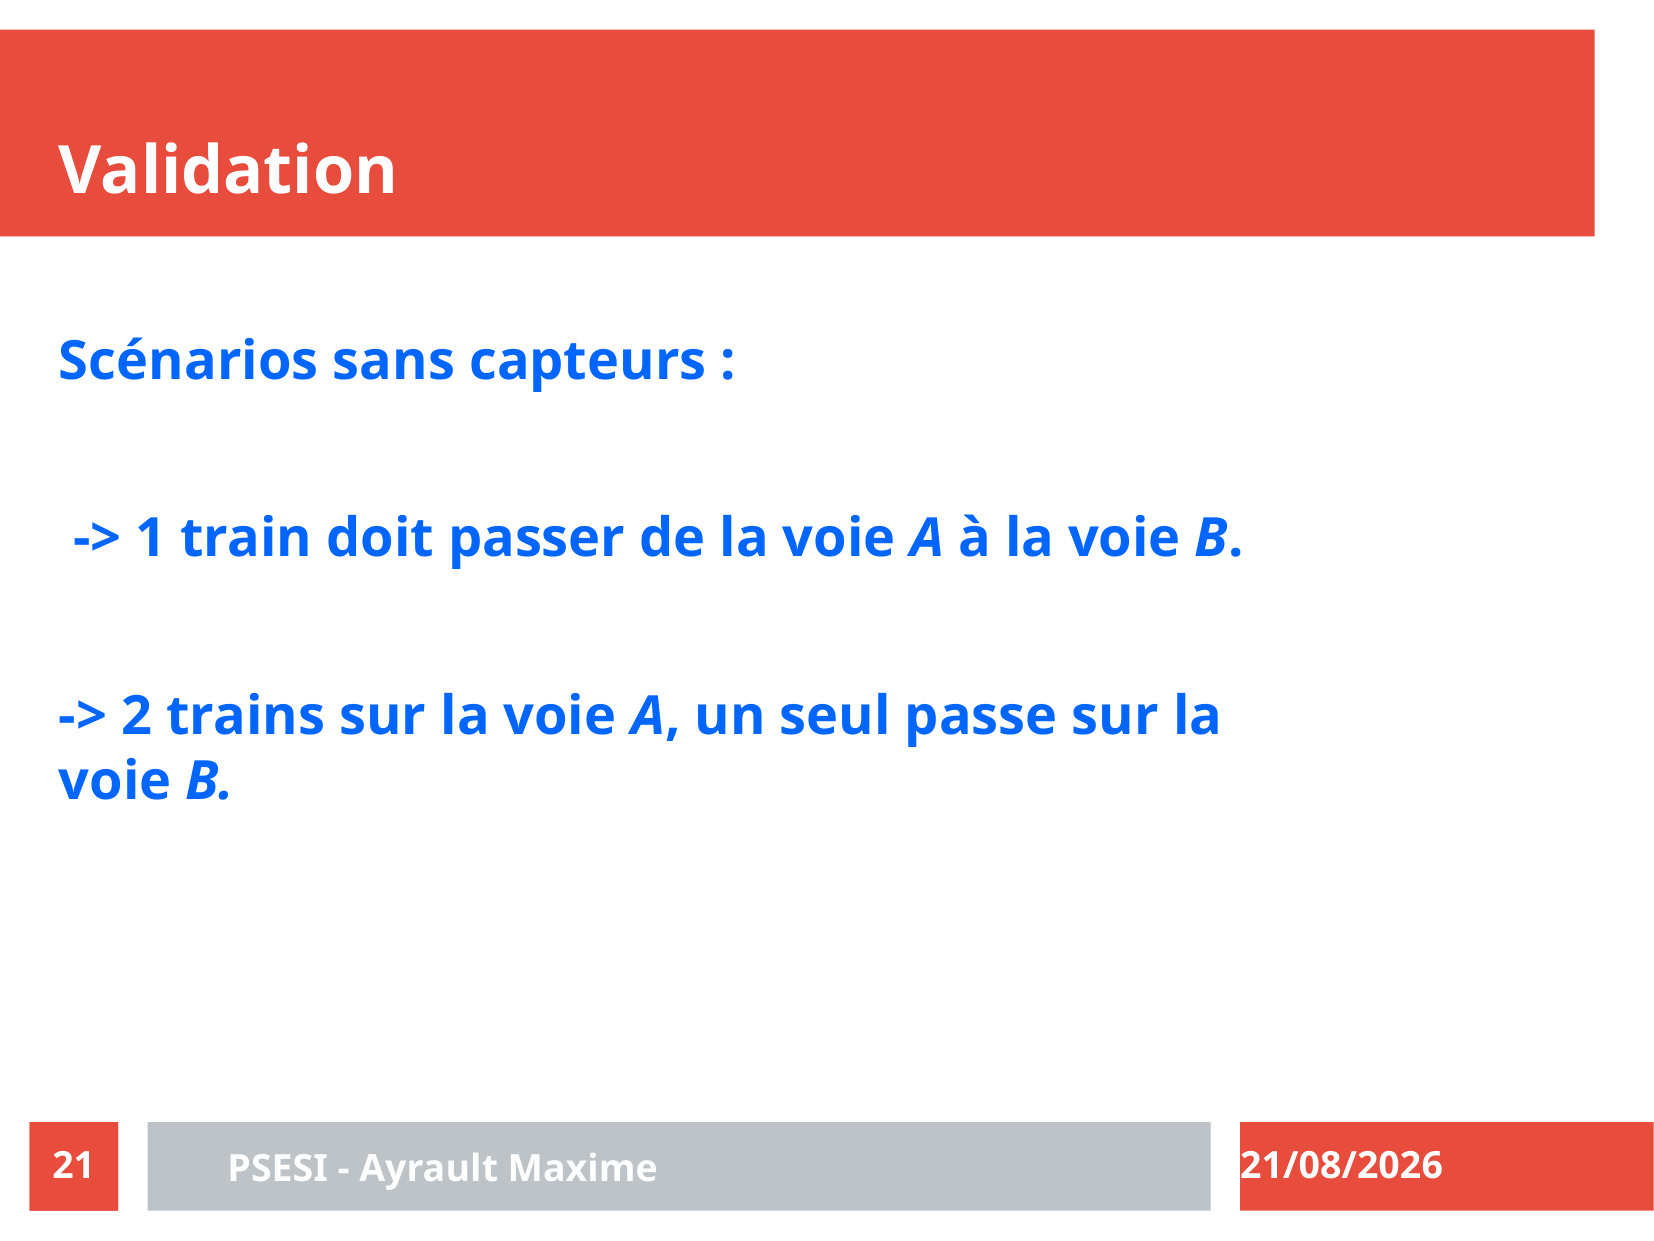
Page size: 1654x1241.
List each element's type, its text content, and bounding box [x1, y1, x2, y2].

text_box PSESI - Ayrault Maxime [177, 1122, 709, 1211]
text_box <number> [29, 1122, 119, 1211]
list Scénarios sans capteurs : -> 1 train doit passer de la voie A à la voie B. -> 2 trains sur la voie A, un seul passe sur la voie B. [59, 324, 1565, 1093]
text_box 07/03/2017 [1240, 1122, 1625, 1211]
title Validation [59, 59, 1595, 207]
